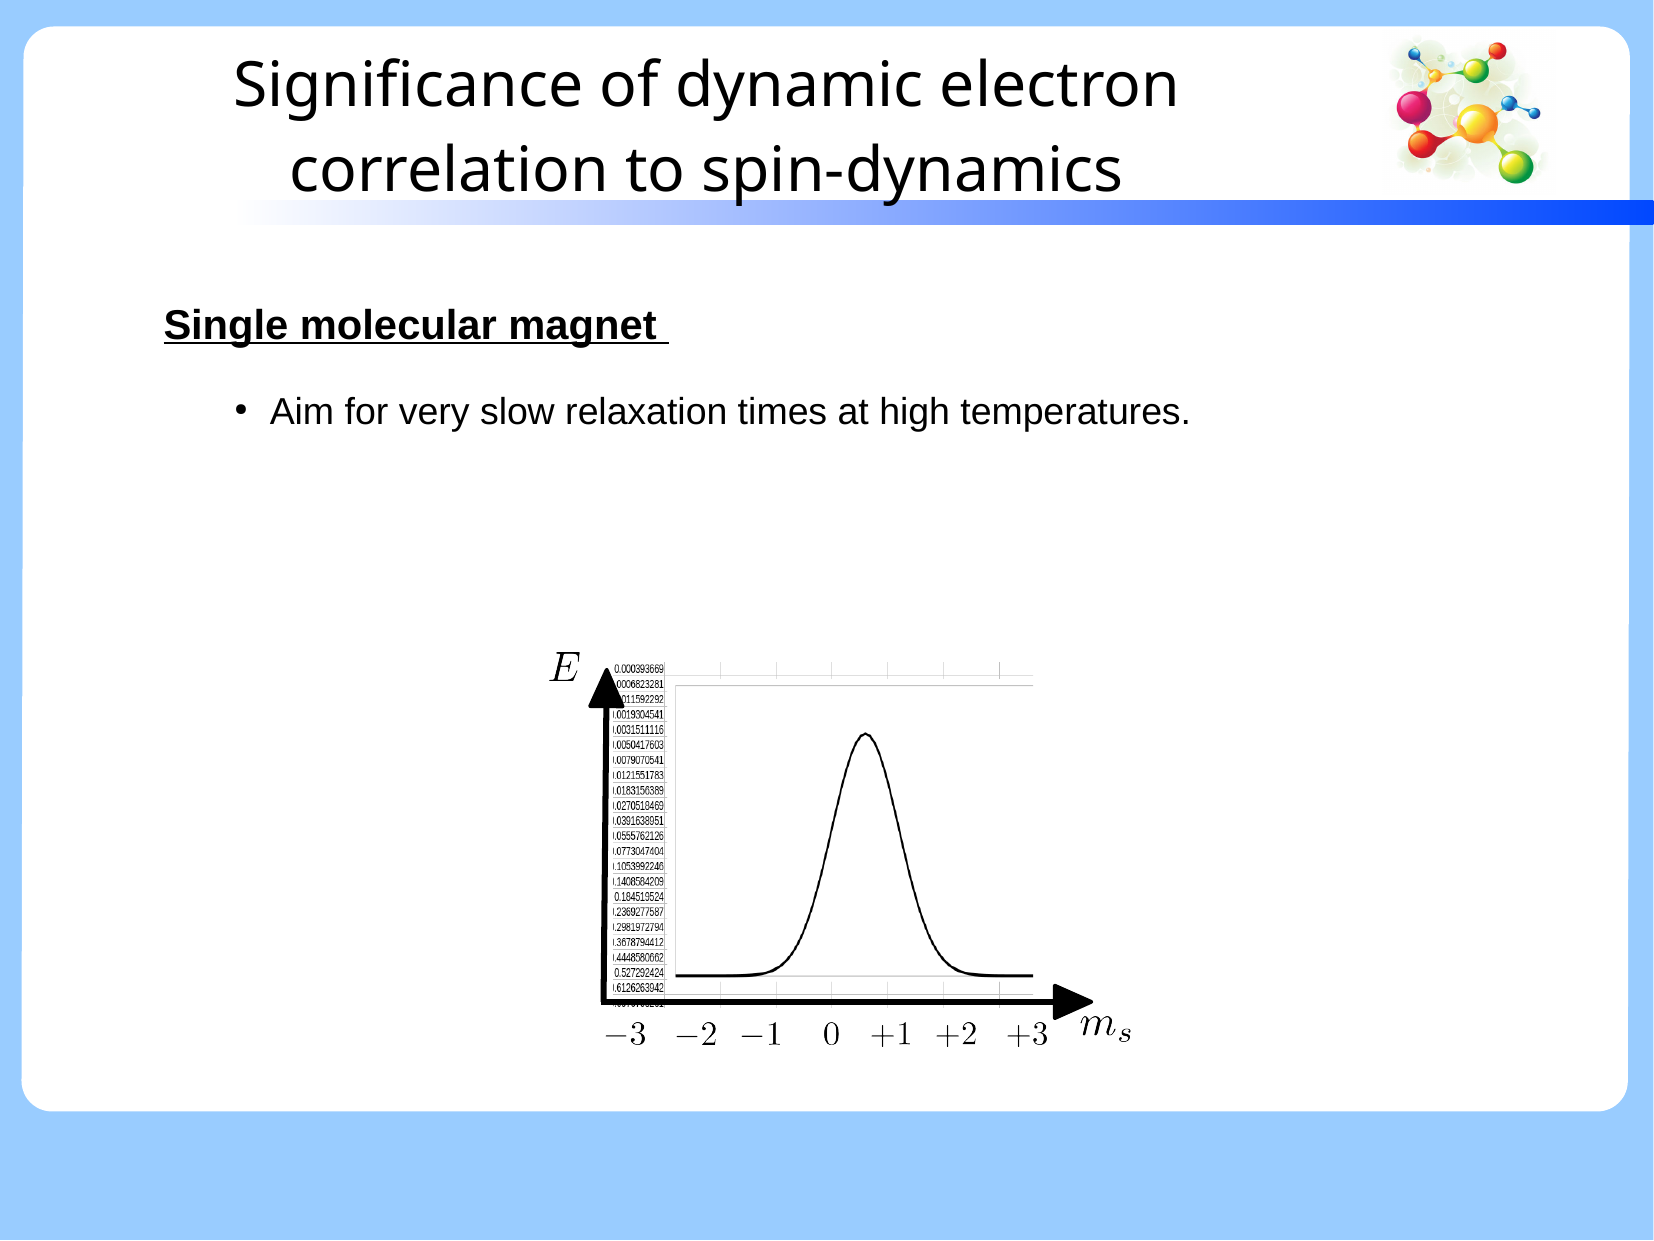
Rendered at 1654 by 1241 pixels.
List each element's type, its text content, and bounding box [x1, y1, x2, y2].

picture [1382, 29, 1556, 195]
picture [824, 1022, 839, 1046]
picture [871, 1022, 910, 1048]
picture [1007, 1022, 1047, 1048]
picture [936, 1022, 976, 1048]
picture [613, 662, 1034, 999]
table_cell [873, 201, 877, 224]
picture [676, 1022, 716, 1045]
text_box Single molecular magnet Aim for very slow relaxation times at high temperatures. [113, 252, 1546, 1241]
title Significance of dynamic electron correlation to spin-dynamics [82, 49, 1332, 201]
picture [1080, 1016, 1131, 1042]
picture [605, 1022, 645, 1046]
picture [741, 1022, 780, 1045]
picture [549, 652, 580, 681]
table_cell [956, 201, 961, 224]
